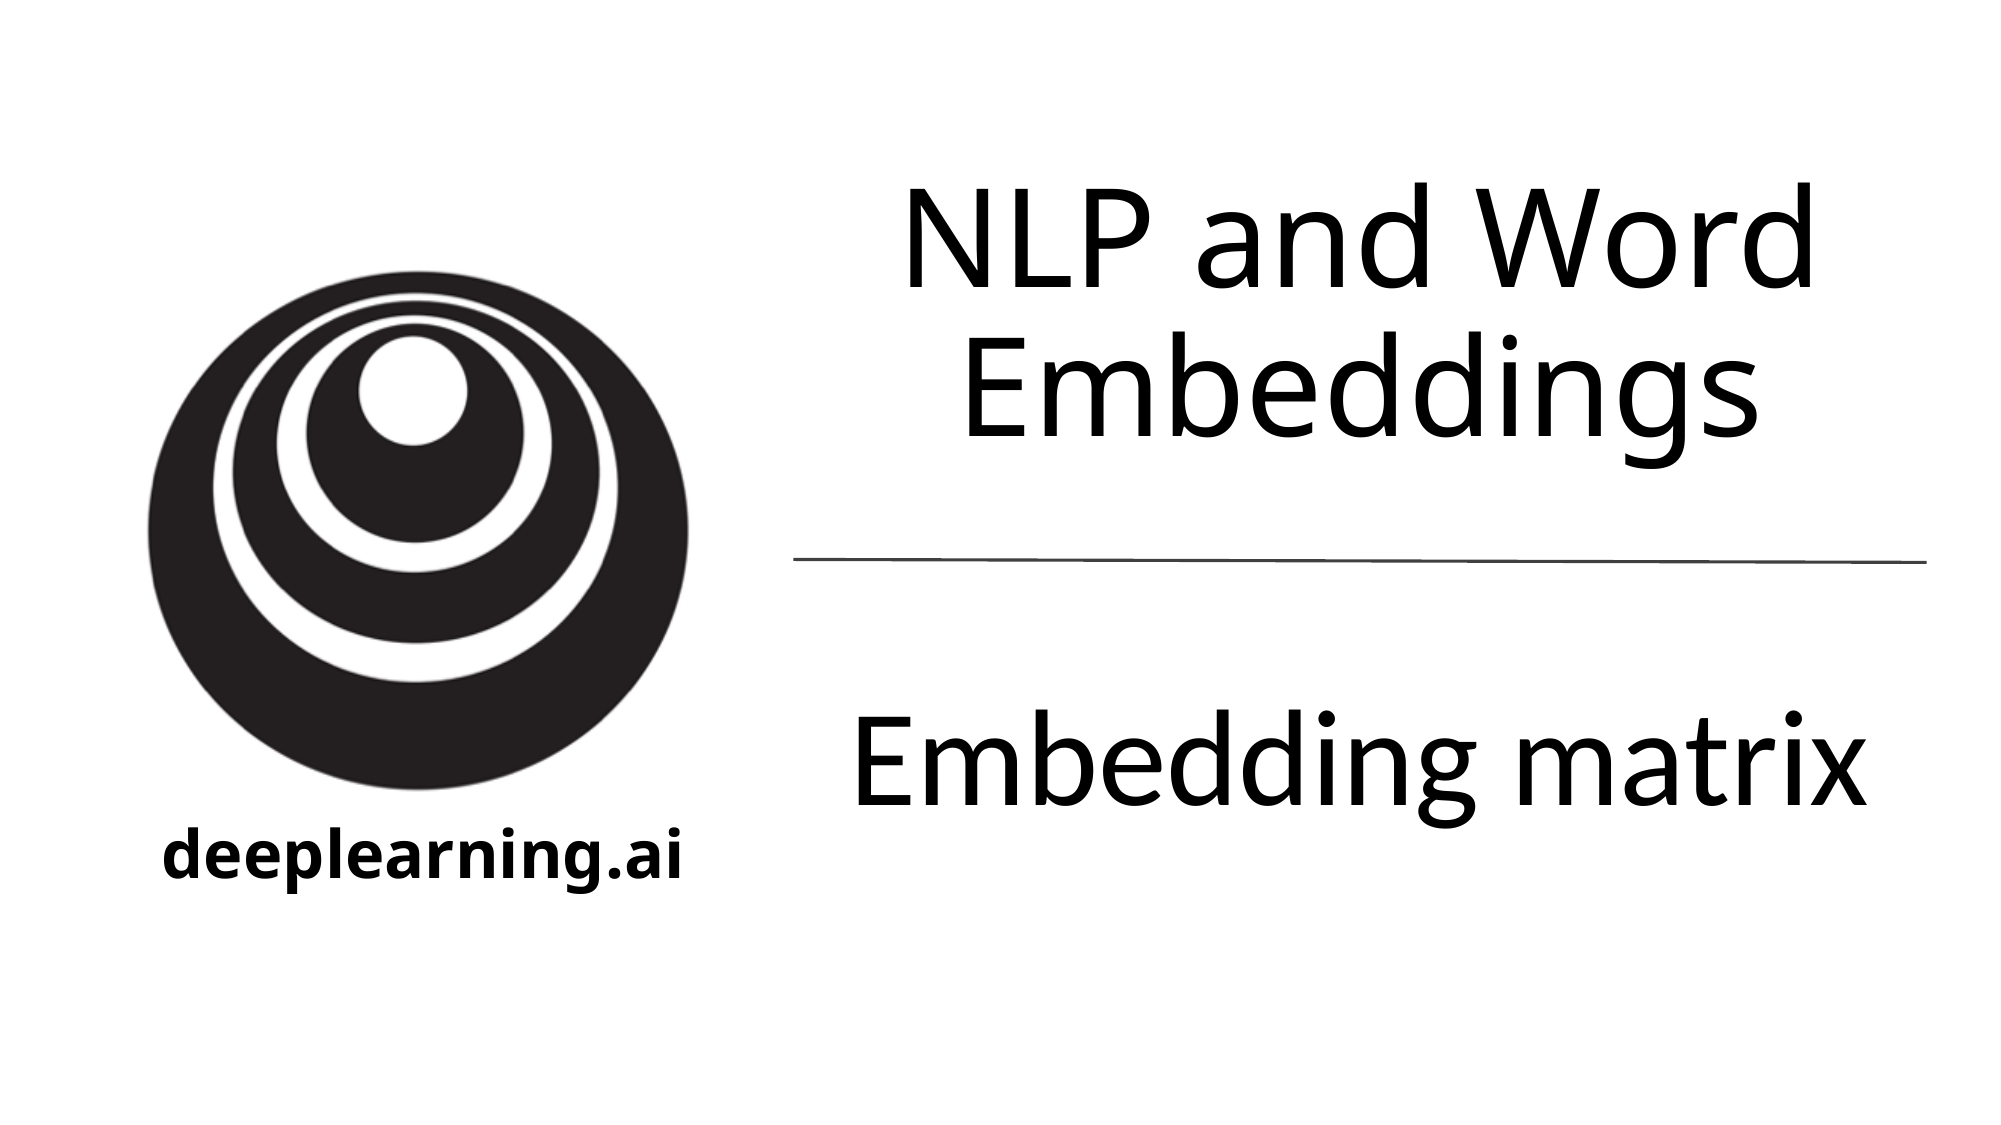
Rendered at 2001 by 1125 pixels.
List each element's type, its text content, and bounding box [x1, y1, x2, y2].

text_box [179, 194, 669, 702]
title NLP and Word Embeddings [848, 161, 1872, 462]
text_box deeplearning.ai [56, 768, 790, 901]
text_box Embedding matrix [759, 660, 1961, 843]
picture [108, 234, 739, 768]
